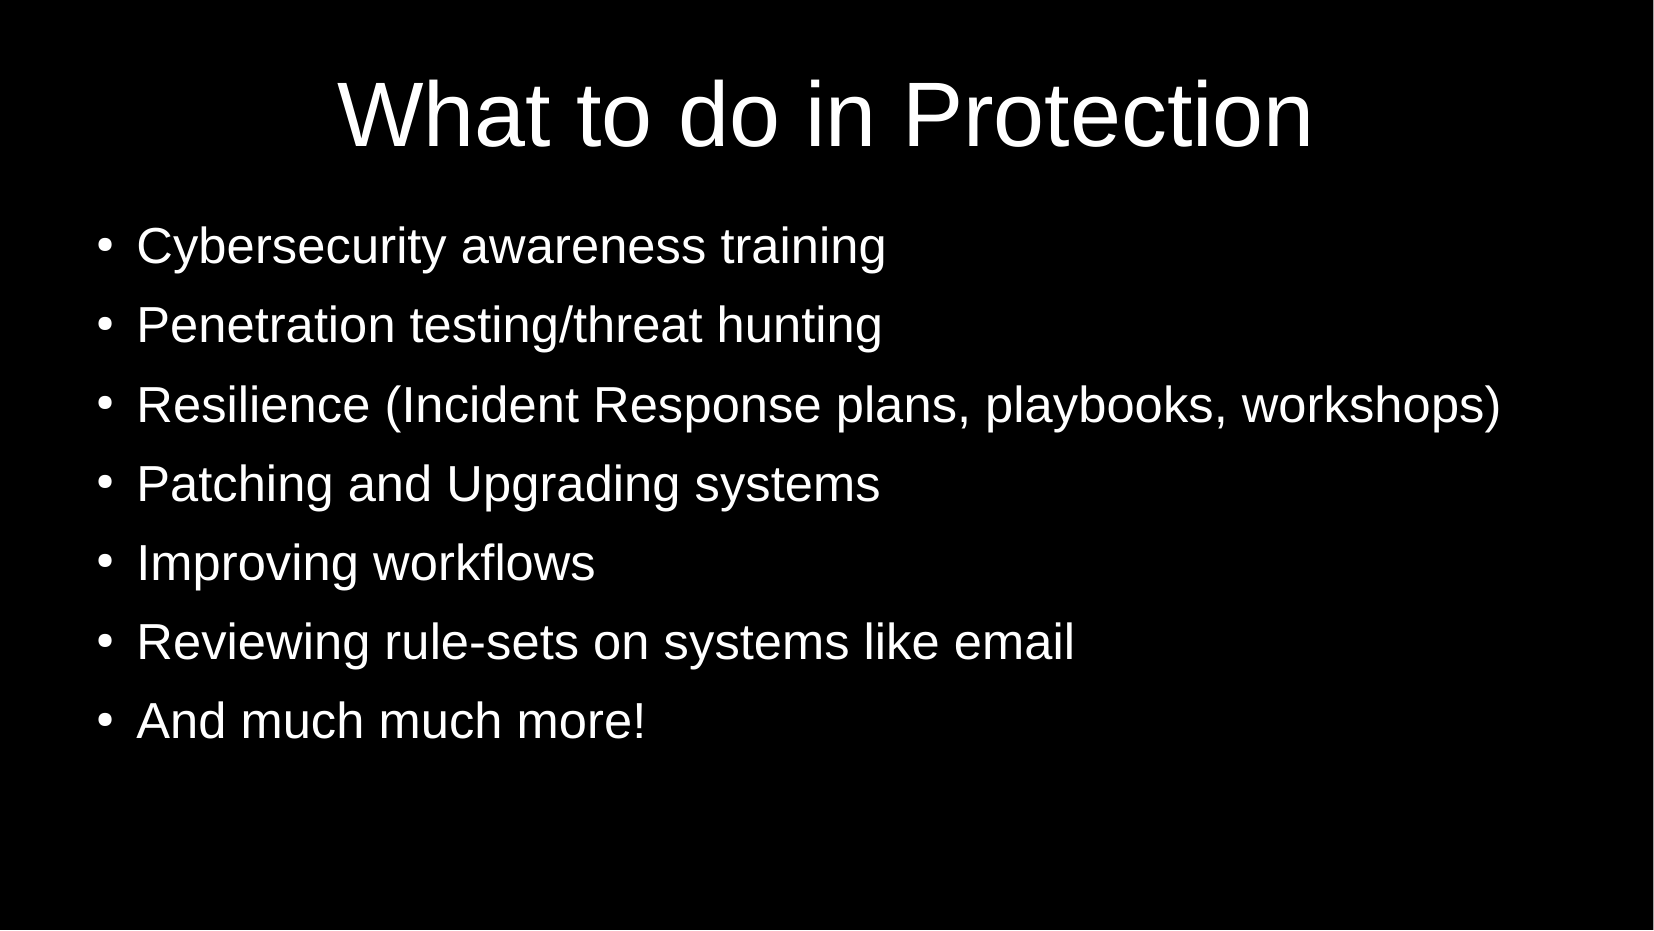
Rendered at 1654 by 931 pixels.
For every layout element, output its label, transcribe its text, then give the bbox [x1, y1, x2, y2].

list Cybersecurity awareness training Penetration testing/threat hunting Resilience (Incident Response plans, playbooks, workshops) Patching and Upgrading systems Improving workflows Reviewing rule-sets on systems like email And much much more! [82, 217, 1571, 758]
title What to do in Protection [82, 37, 1571, 193]
